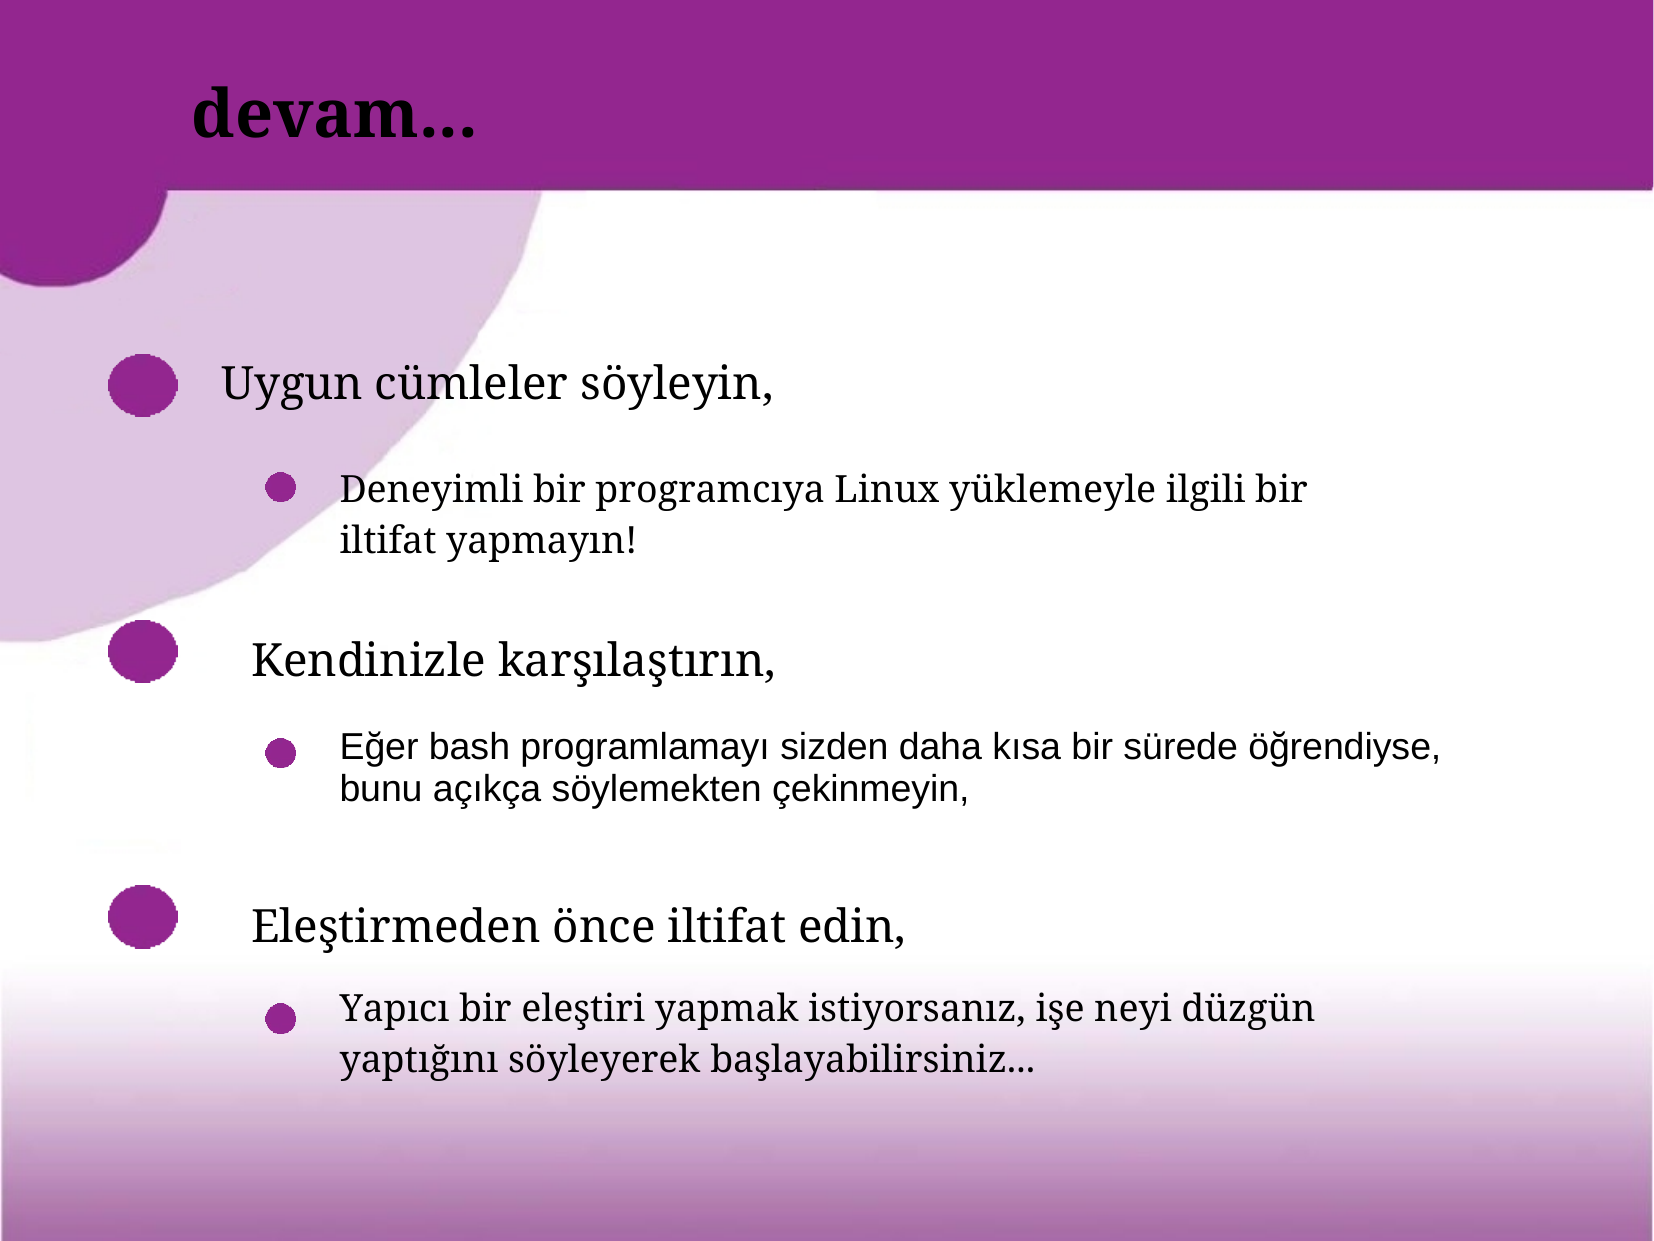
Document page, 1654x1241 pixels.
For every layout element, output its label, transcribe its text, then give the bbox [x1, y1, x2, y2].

text_box devam... [177, 59, 709, 152]
text_box Eğer bash programlamayı sizden daha kısa bir sürede öğrendiyse, bunu açıkça söylemekten çekinmeyin, [324, 718, 1477, 827]
text_box Yapıcı bir eleştiri yapmak istiyorsanız, işe neyi düzgün yaptığını söyleyerek başlayabilirsiniz... [324, 974, 1447, 1077]
picture [0, 0, 1654, 1241]
text_box Uygun cümleler söyleyin, [206, 343, 1329, 412]
text_box Kendinizle karşılaştırın, [236, 620, 1004, 689]
text_box Deneyimli bir programcıya Linux yüklemeyle ilgili bir iltifat yapmayın! [324, 455, 1329, 558]
text_box Eleştirmeden önce iltifat edin, [236, 885, 975, 954]
